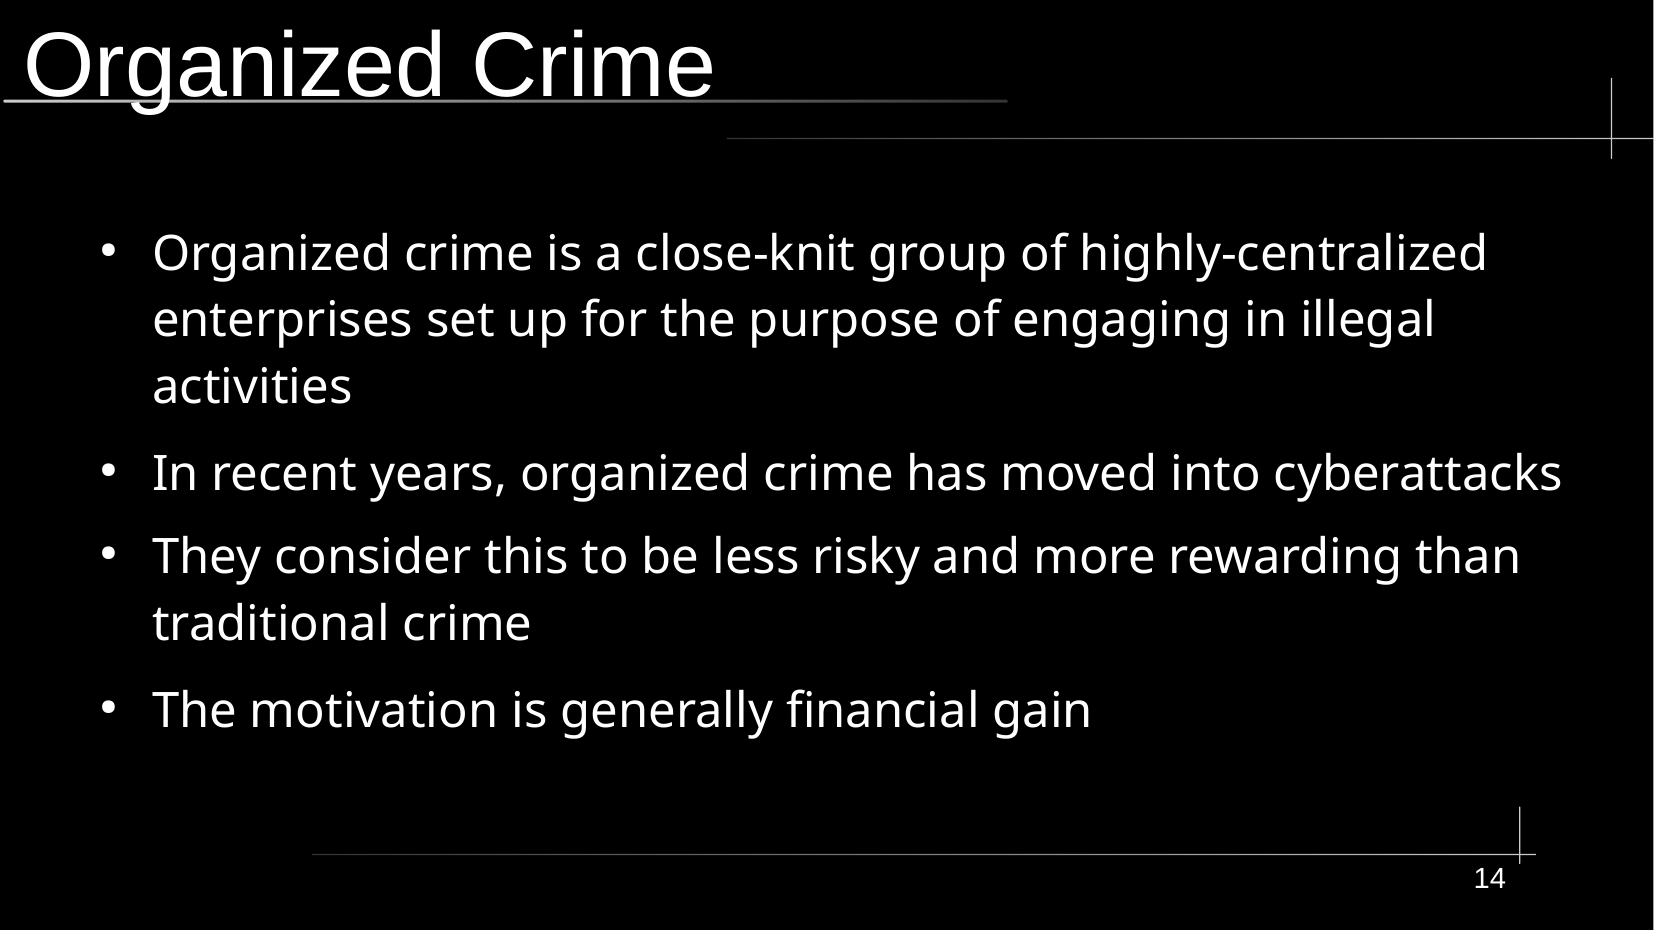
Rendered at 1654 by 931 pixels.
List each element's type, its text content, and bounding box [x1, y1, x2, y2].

title Organized Crime [23, 11, 1589, 119]
list Organized crime is a close-knit group of highly-centralized enterprises set up for the purpose of engaging in illegal activities In recent years, organized crime has moved into cyberattacks They consider this to be less risky and more rewarding than traditional crime The motivation is generally financial gain [82, 217, 1571, 758]
